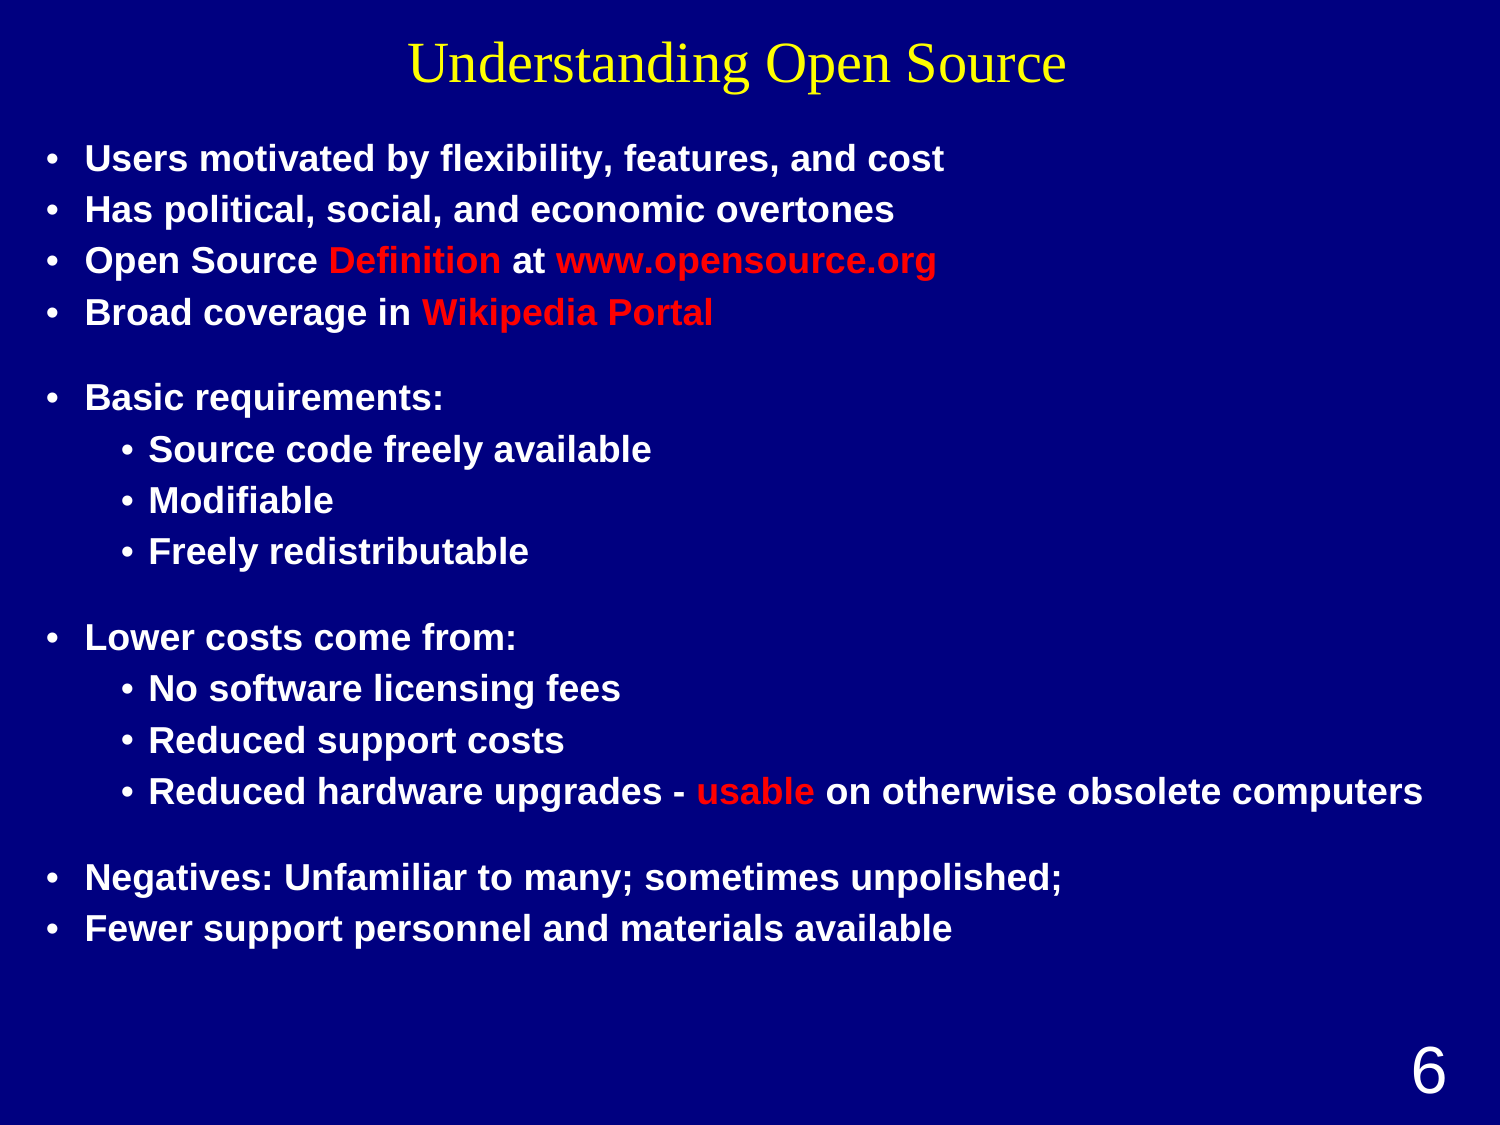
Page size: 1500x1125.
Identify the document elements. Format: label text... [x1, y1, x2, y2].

text_box Users motivated by flexibility, features, and cost Has political, social, and economic overtones Open Source Definition at www.opensource.org Broad coverage in Wikipedia Portal Basic requirements: Source code freely available Modifiable Freely redistributable Lower costs come from: No software licensing fees Reduced support costs Reduced hardware upgrades - usable on otherwise obsolete computers Negatives: Unfamiliar to many; sometimes unpolished; Fewer support personnel and materials available [0, 129, 1463, 958]
title Understanding Open Source [99, 0, 1375, 129]
